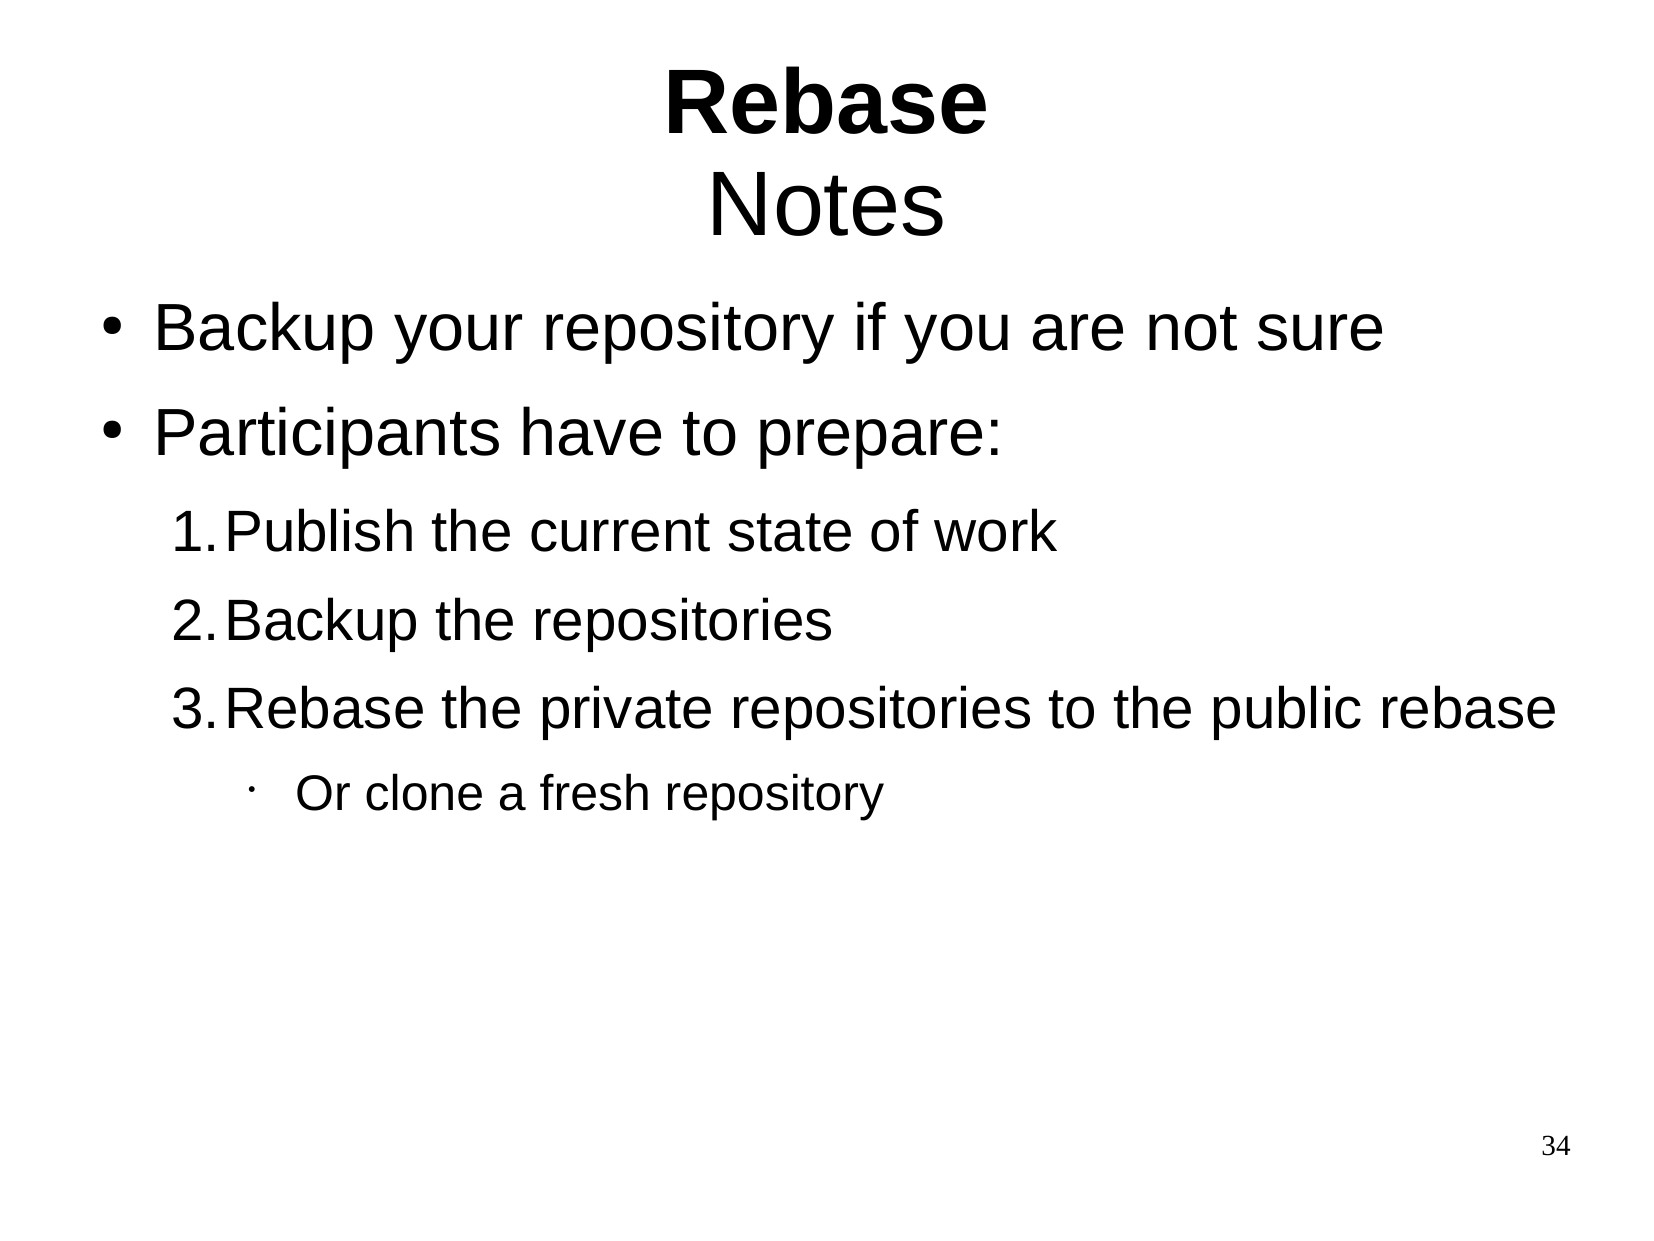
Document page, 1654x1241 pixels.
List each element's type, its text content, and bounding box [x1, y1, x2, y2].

list Backup your repository if you are not sure Participants have to prepare: Publish the current state of work Backup the repositories Rebase the private repositories to the public rebase Or clone a fresh repository [82, 290, 1571, 1010]
title Rebase Notes [82, 49, 1571, 257]
